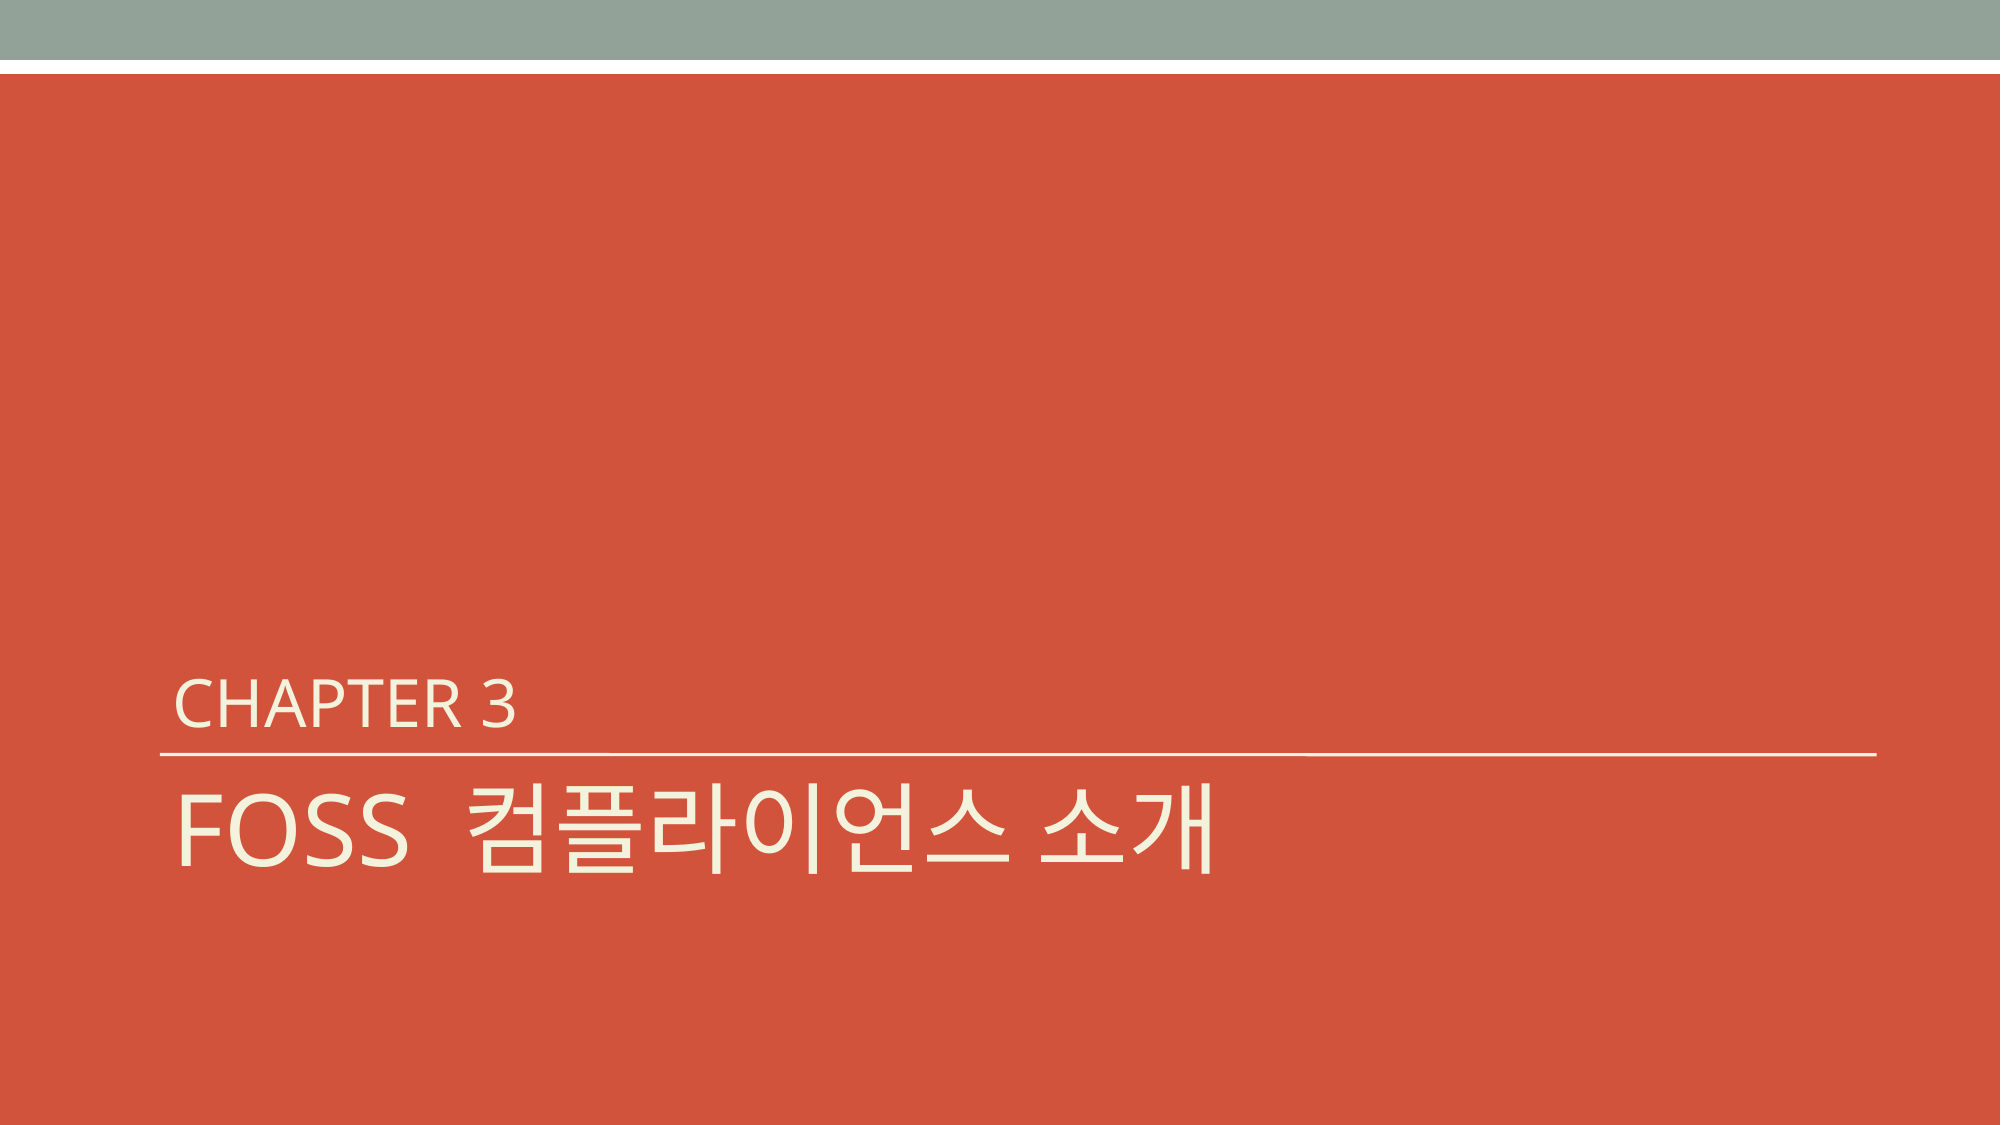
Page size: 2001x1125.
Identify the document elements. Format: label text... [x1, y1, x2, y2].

title CHAPTER 3 [157, 387, 1858, 749]
list FOSS 컴플라이언스 소개 [157, 758, 1858, 1006]
